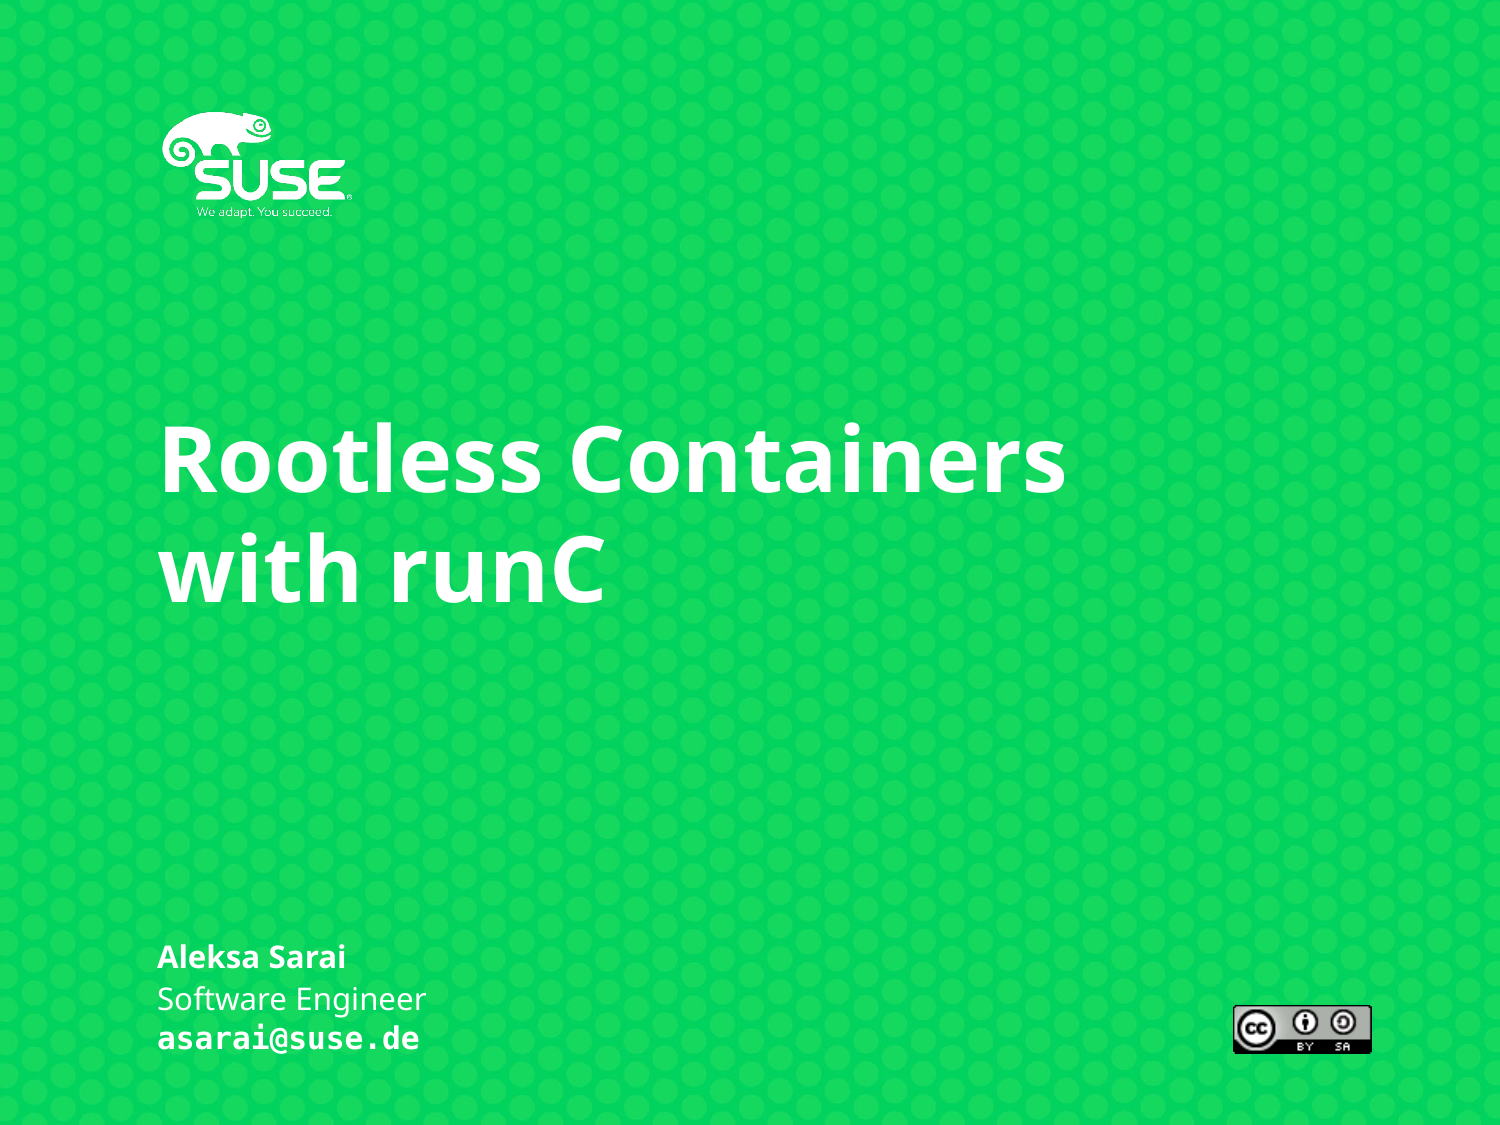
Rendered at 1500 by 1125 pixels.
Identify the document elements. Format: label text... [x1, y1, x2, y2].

text_box Aleksa Sarai Software Engineer asarai@suse.de [142, 927, 593, 1064]
picture [0, 0, 1500, 1125]
title Rootless Containers with runC [142, 236, 1213, 628]
